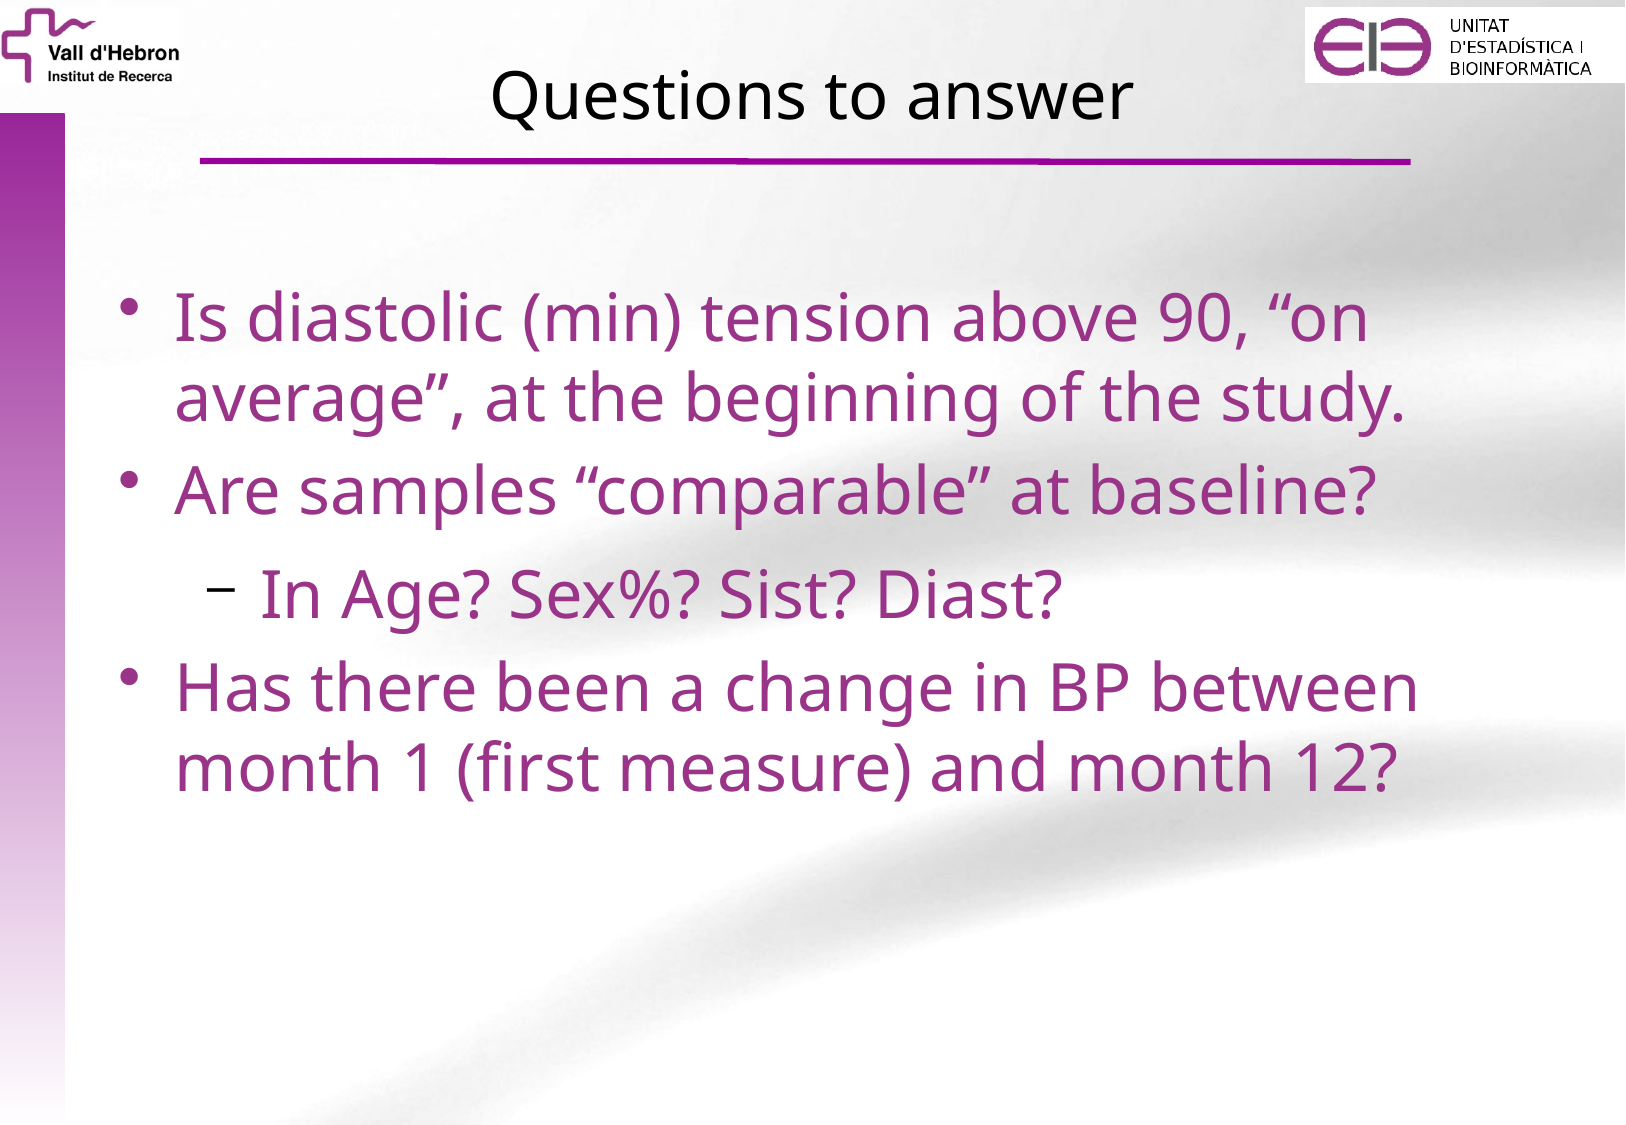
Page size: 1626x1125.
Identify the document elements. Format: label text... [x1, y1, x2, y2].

list Is diastolic (min) tension above 90, “on average”, at the beginning of the study. Are samples “comparable” at baseline? In Age? Sex%? Sist? Diast? Has there been a change in BP between month 1 (first measure) and month 12? [103, 267, 1567, 1010]
picture [0, 0, 1625, 1125]
title Questions to answer [81, 45, 1544, 233]
